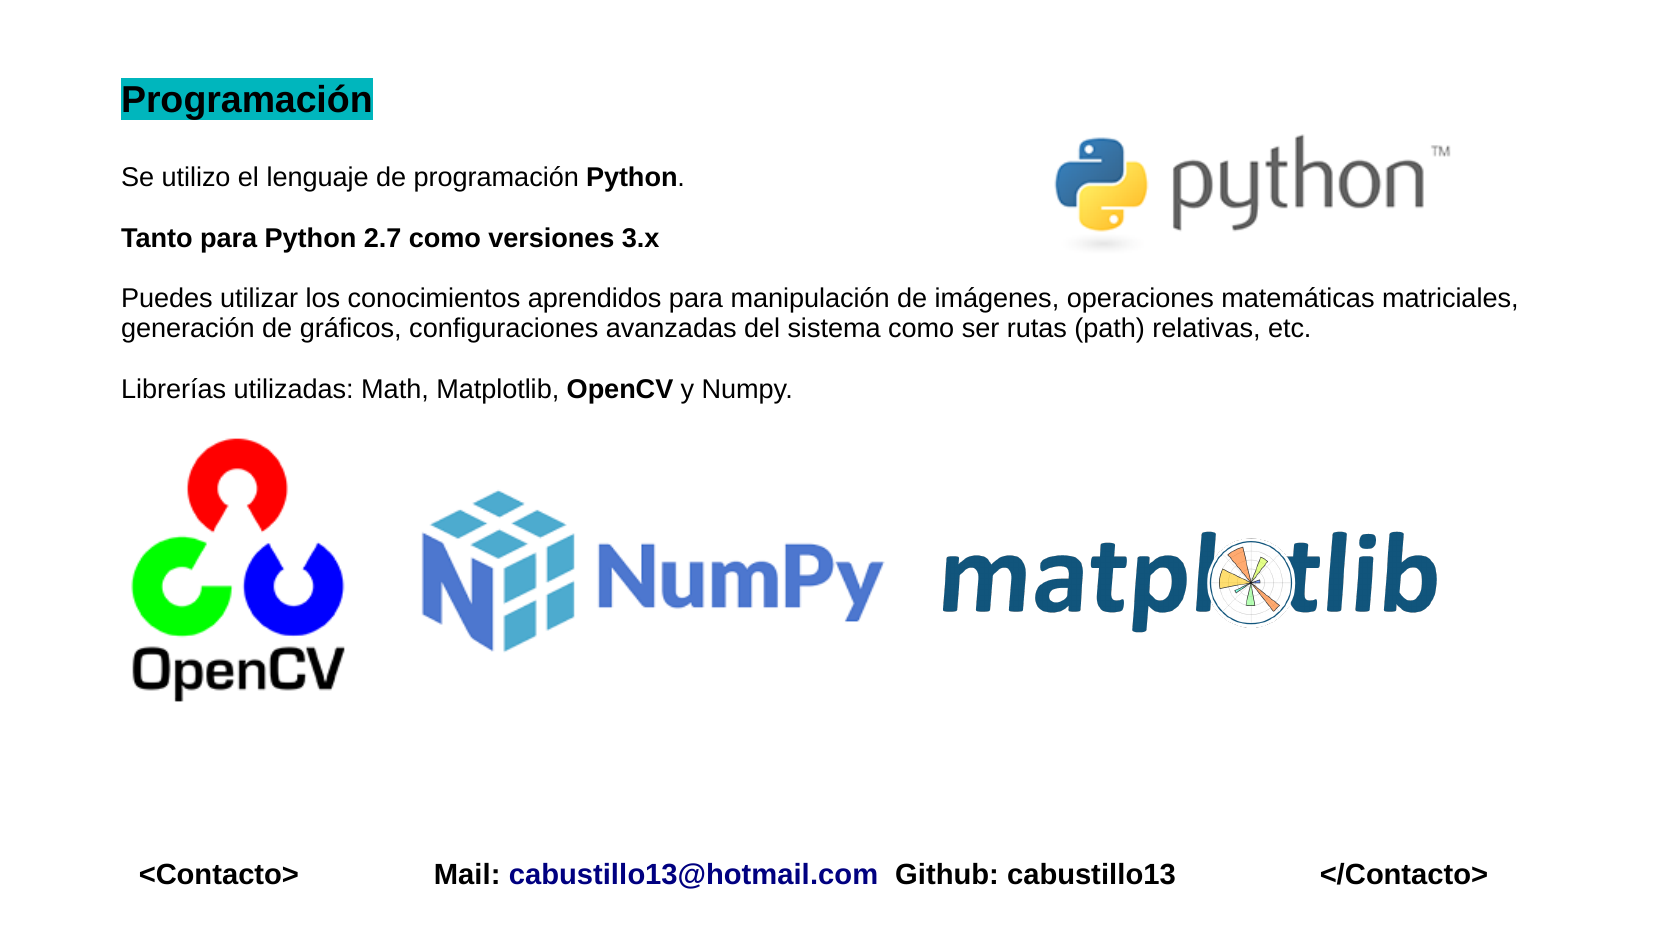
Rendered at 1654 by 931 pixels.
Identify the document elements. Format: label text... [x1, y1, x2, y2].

picture [921, 513, 1465, 645]
text_box <Contacto> Mail: cabustillo13@hotmail.com Github: cabustillo13 </Contacto> [124, 850, 1654, 898]
picture [106, 408, 378, 715]
text_box Programación Se utilizo el lenguaje de programación Python. Tanto para Python 2.7 como versiones 3.x Puedes utilizar los conocimientos aprendidos para manipulación de imágenes, operaciones matemáticas matriciales, generación de gráficos, configuraciones avanzadas del sistema como ser rutas (path) relativas, etc. Librerías utilizadas: Math, Matplotlib, OpenCV y Numpy. [106, 70, 1571, 711]
picture [391, 454, 916, 690]
picture [1033, 106, 1471, 260]
